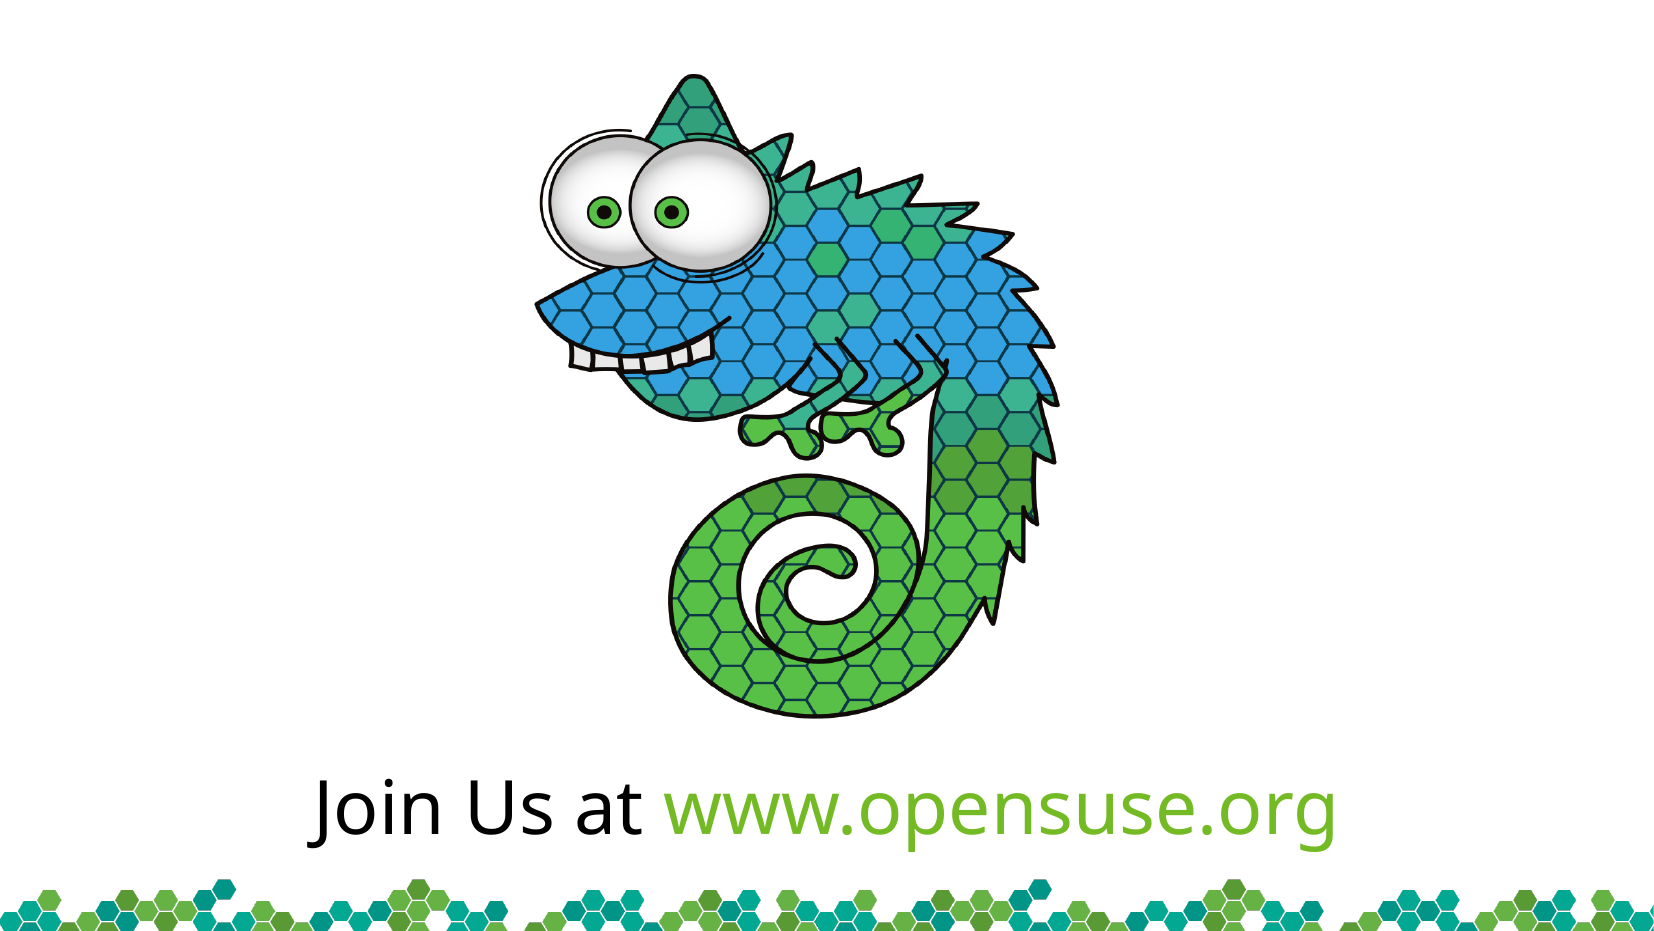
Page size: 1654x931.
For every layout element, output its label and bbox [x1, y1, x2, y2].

picture [0, 871, 1654, 931]
picture [390, 38, 1201, 753]
